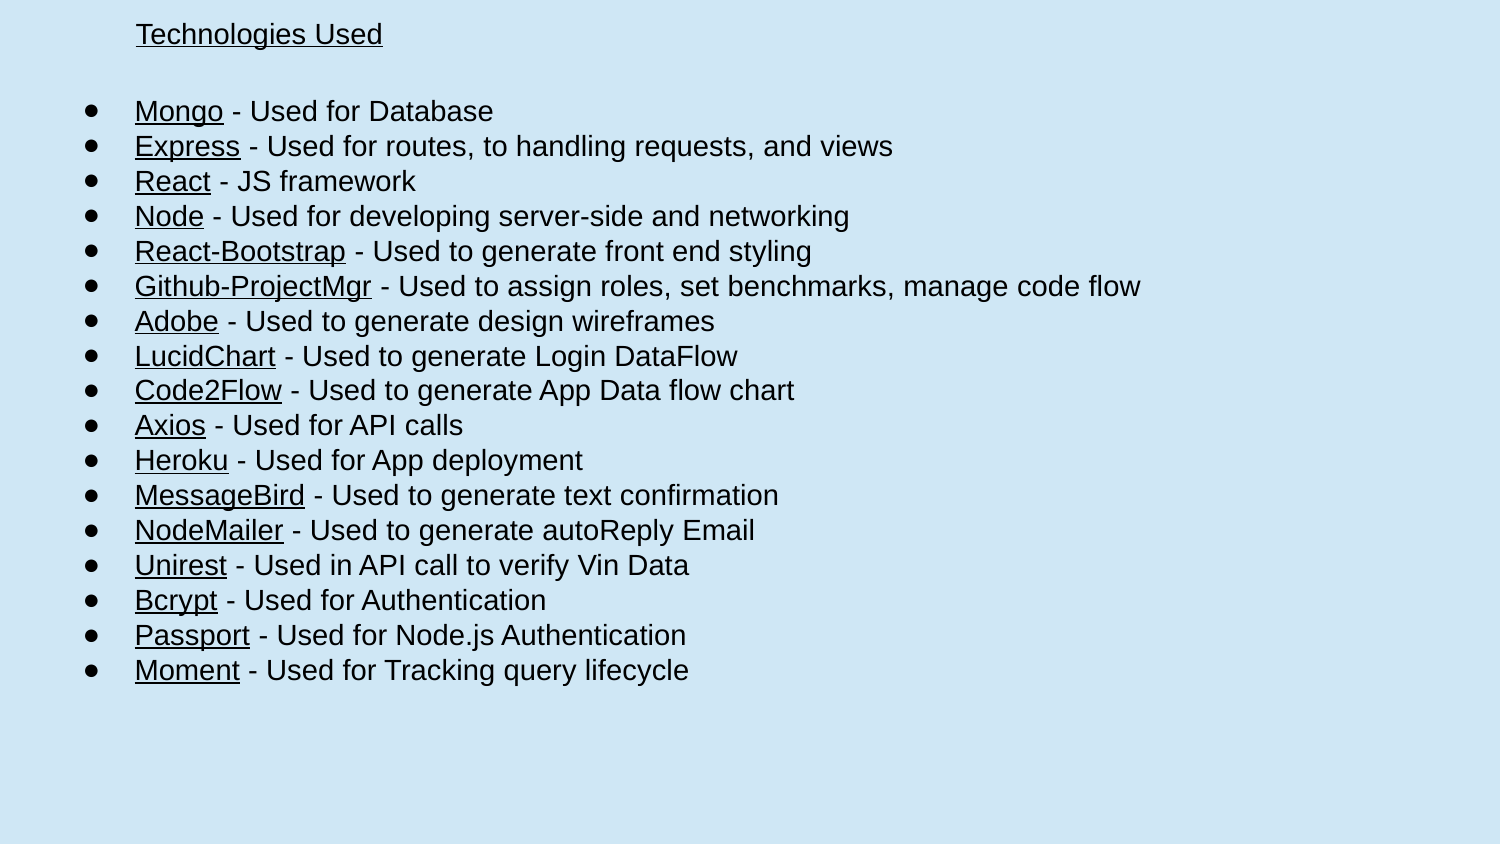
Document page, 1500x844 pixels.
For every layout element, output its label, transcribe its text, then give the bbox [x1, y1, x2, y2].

list Mongo - Used for Database Express - Used for routes, to handling requests, and views React - JS framework Node - Used for developing server-side and networking React-Bootstrap - Used to generate front end styling Github-ProjectMgr - Used to assign roles, set benchmarks, manage code flow Adobe - Used to generate design wireframes LucidChart - Used to generate Login DataFlow Code2Flow - Used to generate App Data flow chart Axios - Used for API calls Heroku - Used for App deployment MessageBird - Used to generate text confirmation NodeMailer - Used to generate autoReply Email Unirest - Used in API call to verify Vin Data Bcrypt - Used for Authentication Passport - Used for Node.js Authentication Moment - Used for Tracking query lifecycle [44, 77, 1478, 844]
title Technologies Used [120, 0, 1500, 94]
